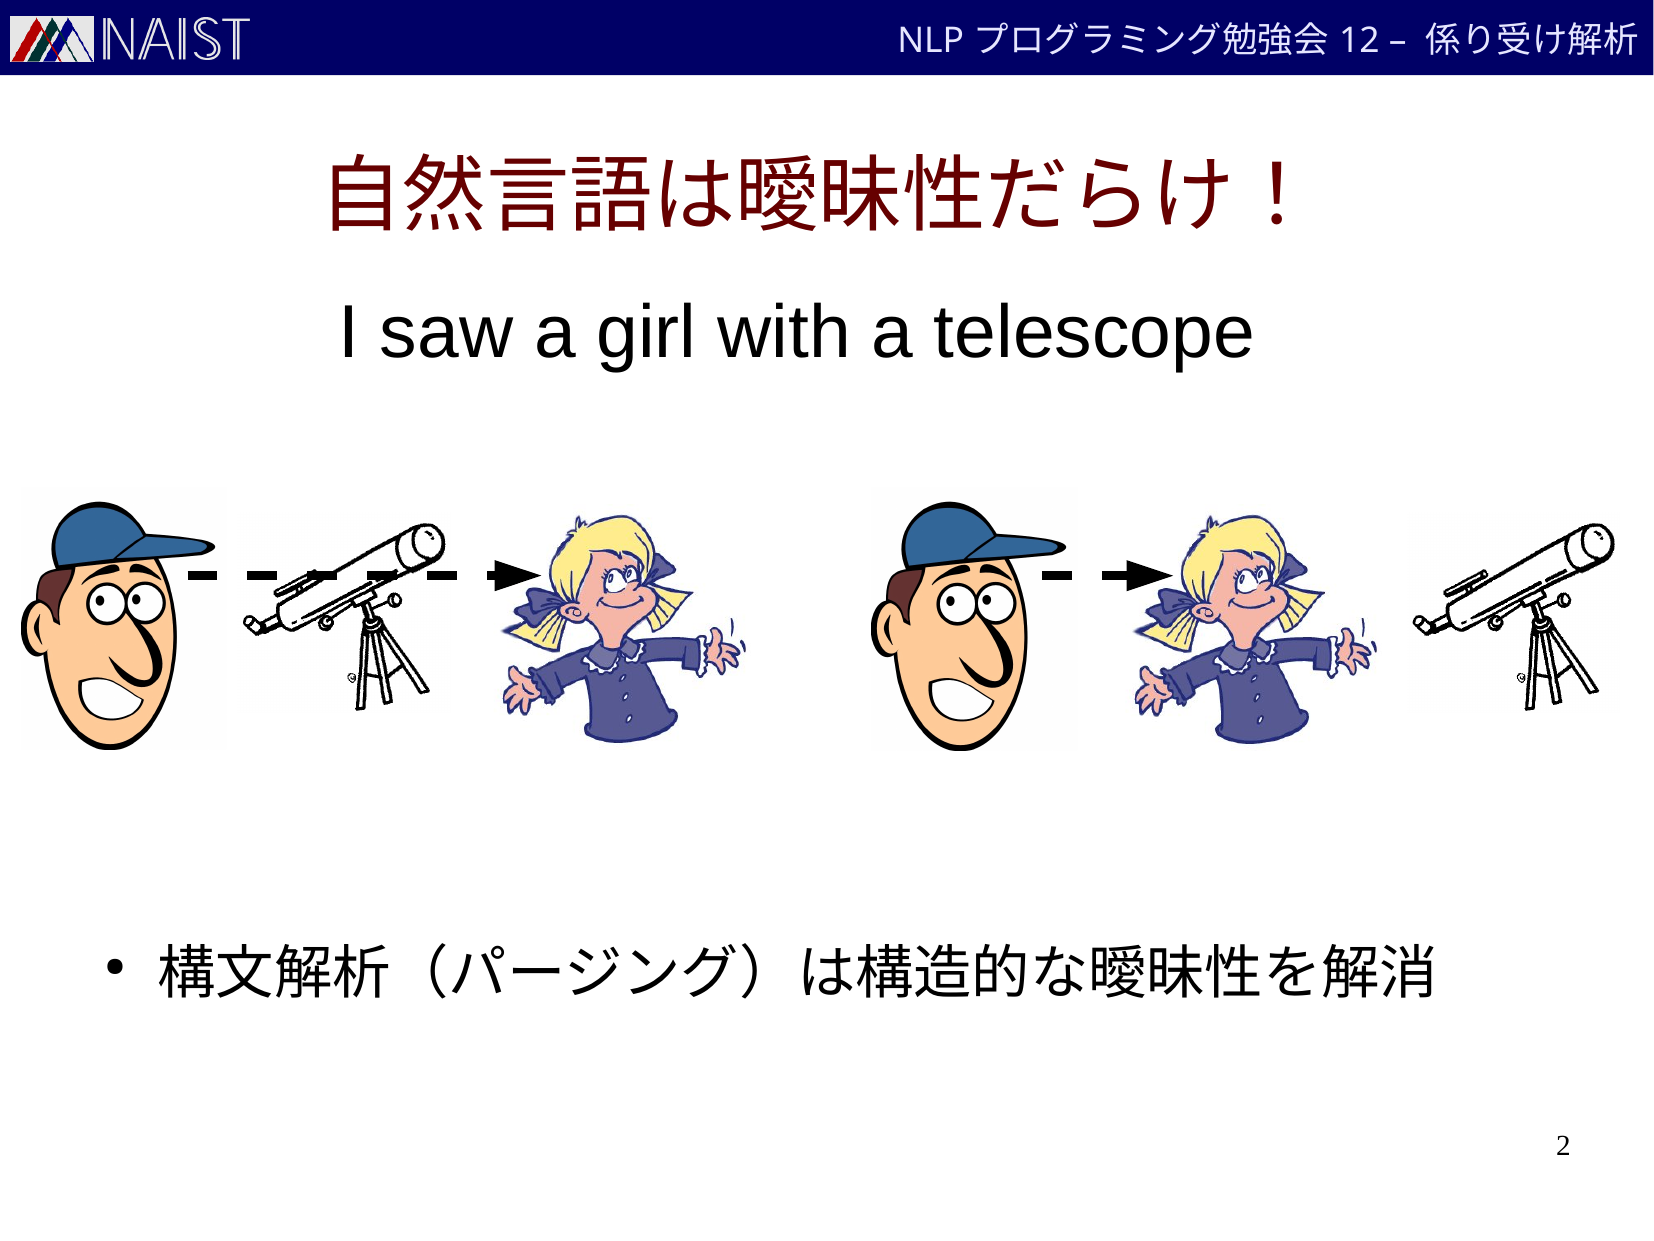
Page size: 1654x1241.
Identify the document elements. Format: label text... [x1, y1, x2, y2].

title 自然言語は曖昧性だらけ！ [75, 92, 1564, 285]
picture [102, 17, 251, 60]
picture [237, 512, 451, 713]
picture [871, 487, 1078, 751]
picture [1112, 504, 1382, 751]
picture [10, 16, 94, 62]
text_box I saw a girl with a telescope [323, 282, 1271, 382]
list 構文解析（パージング）は構造的な曖昧性を解消 [86, 926, 1576, 1077]
picture [480, 504, 751, 751]
picture [21, 487, 227, 751]
picture [1407, 512, 1620, 713]
